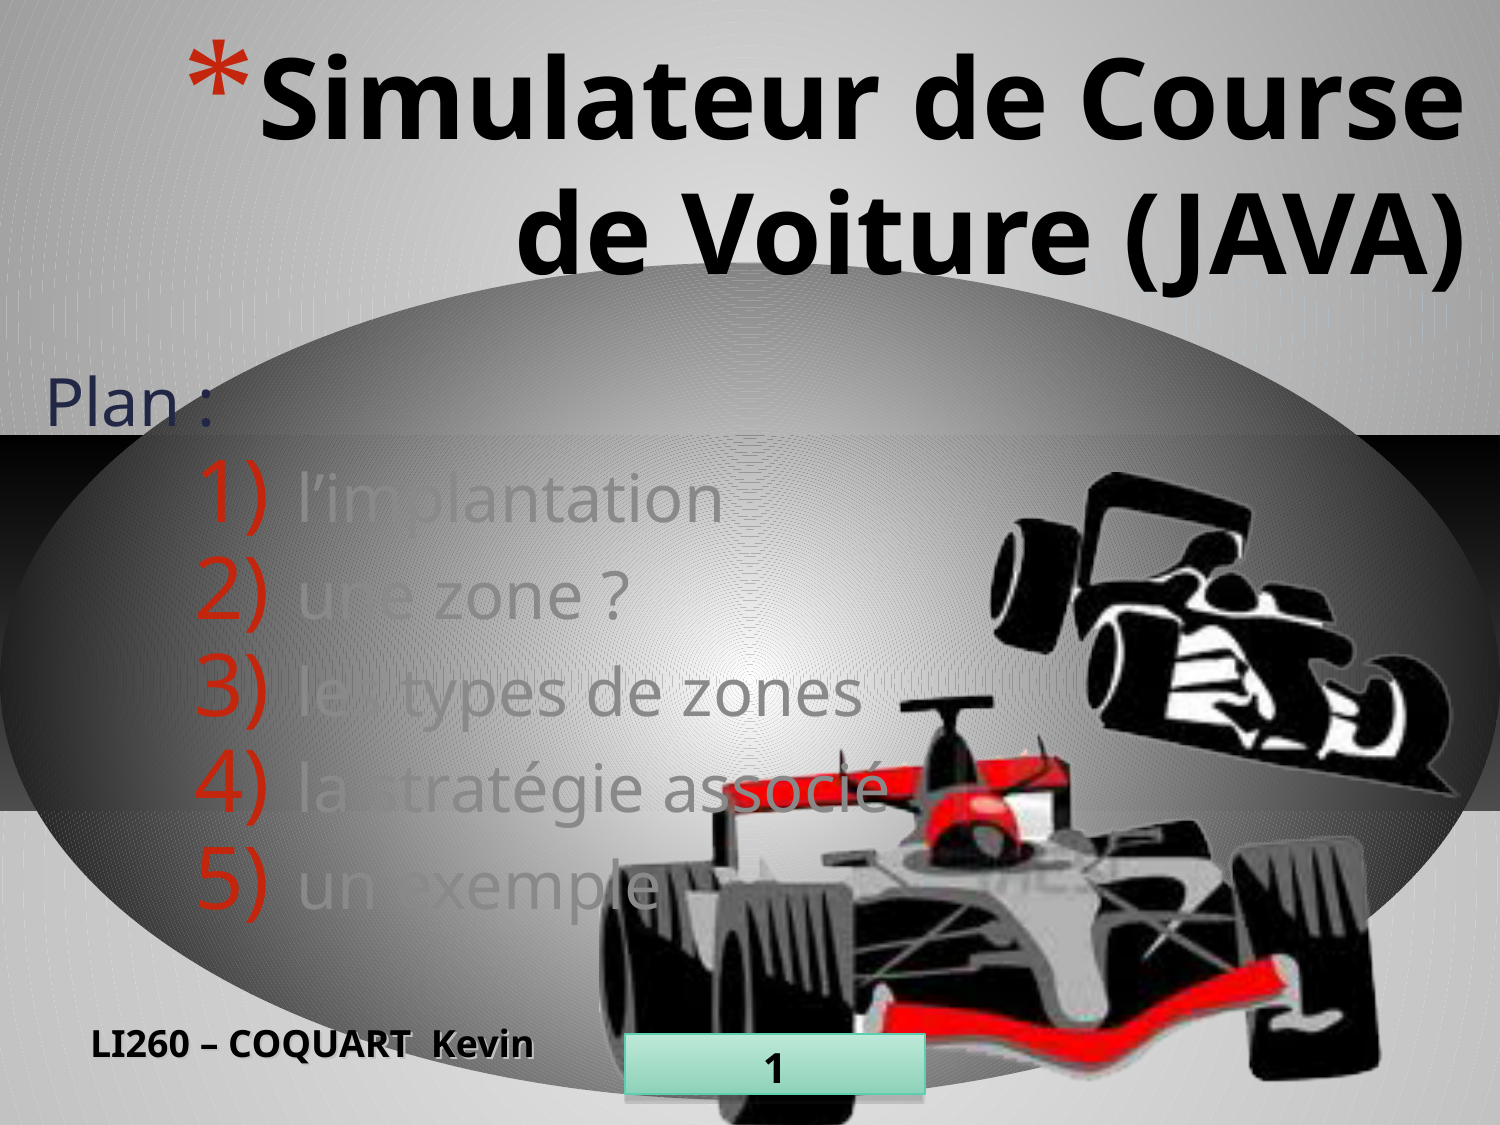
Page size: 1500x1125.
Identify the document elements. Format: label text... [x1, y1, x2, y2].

title Simulateur de Course de Voiture (JAVA) [88, 19, 1483, 314]
text_box LI260 – COQUART Kevin [75, 1012, 625, 1073]
subtitle Plan : l’implantation une zone ? les types de zones la stratégie associé un exemple [29, 352, 1176, 894]
text_box 1 [624, 1034, 925, 1095]
picture [599, 472, 1461, 1125]
